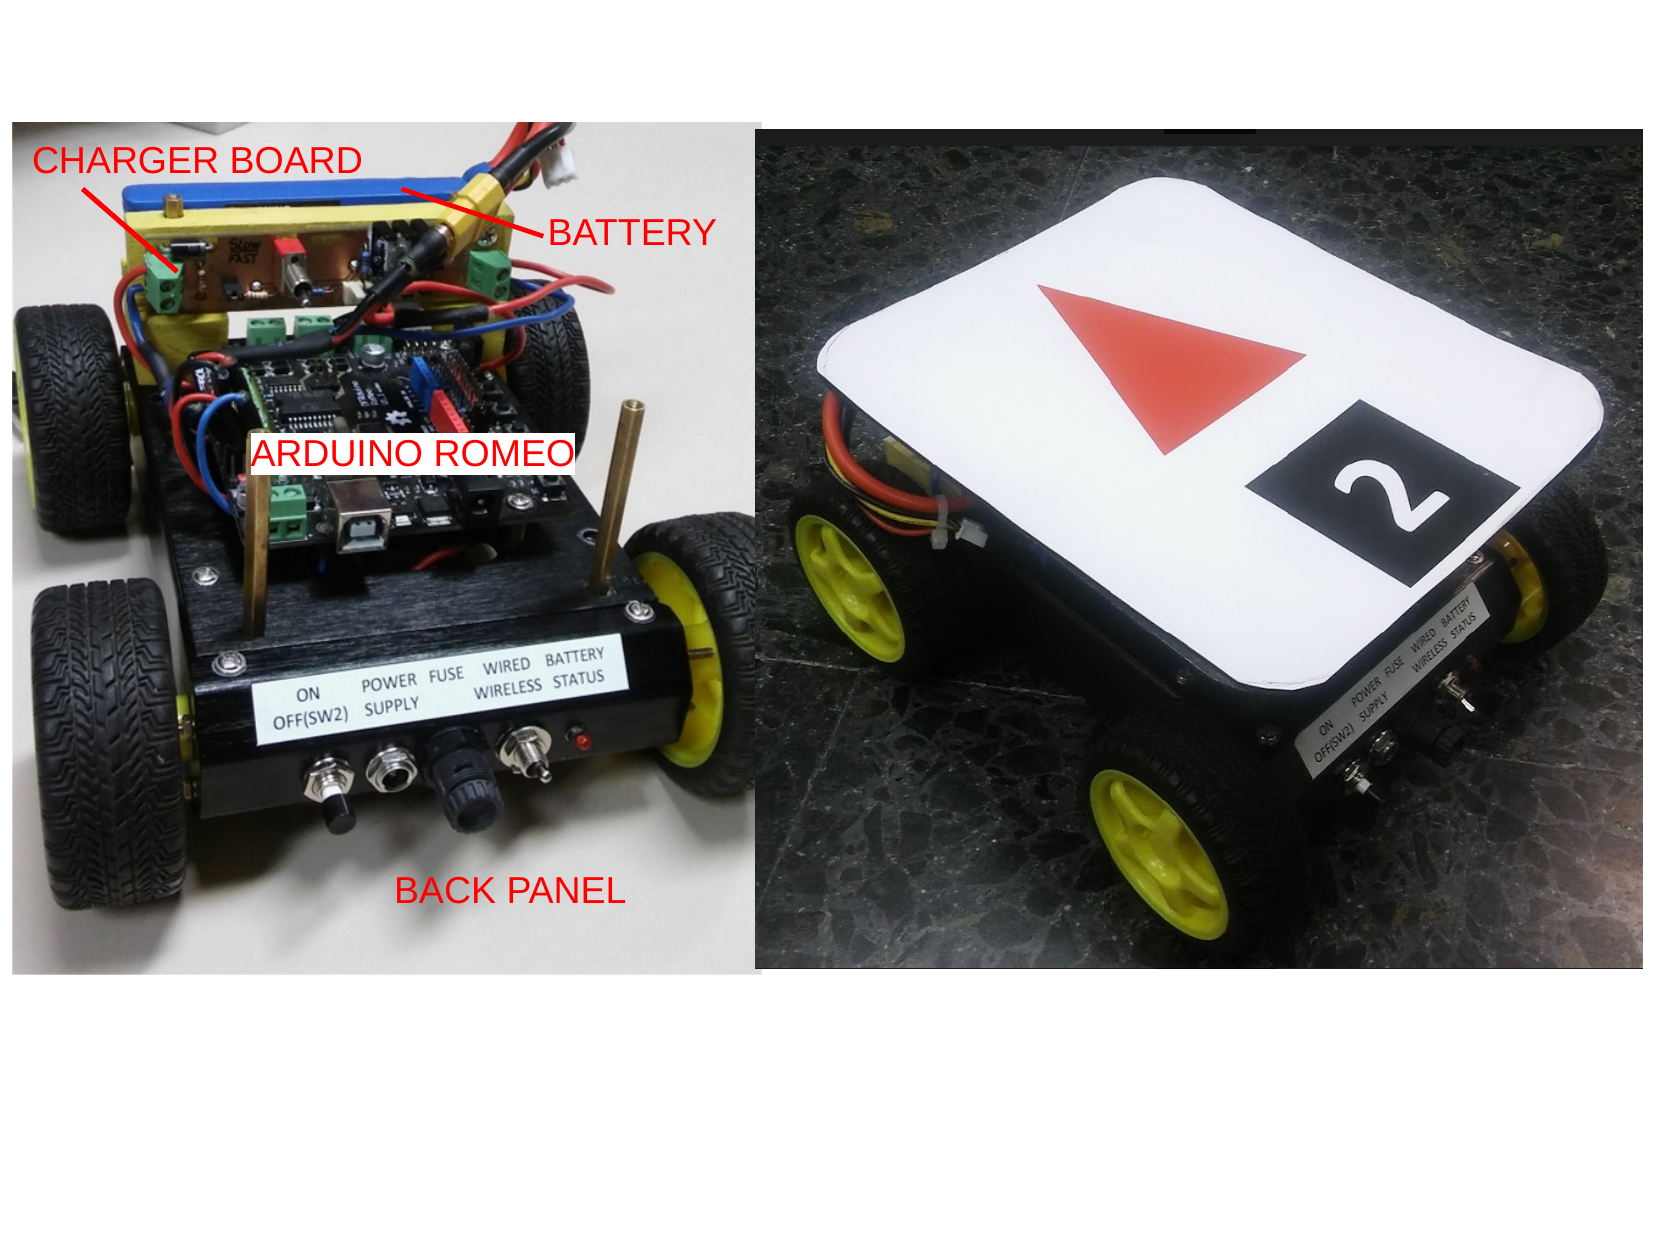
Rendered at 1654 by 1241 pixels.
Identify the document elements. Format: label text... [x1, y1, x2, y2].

picture [11, 122, 1643, 981]
text_box CHARGER BOARD [17, 132, 378, 189]
text_box BACK PANEL [379, 862, 642, 919]
text_box ARDUINO ROMEO [235, 425, 591, 482]
text_box BATTERY [532, 203, 733, 260]
